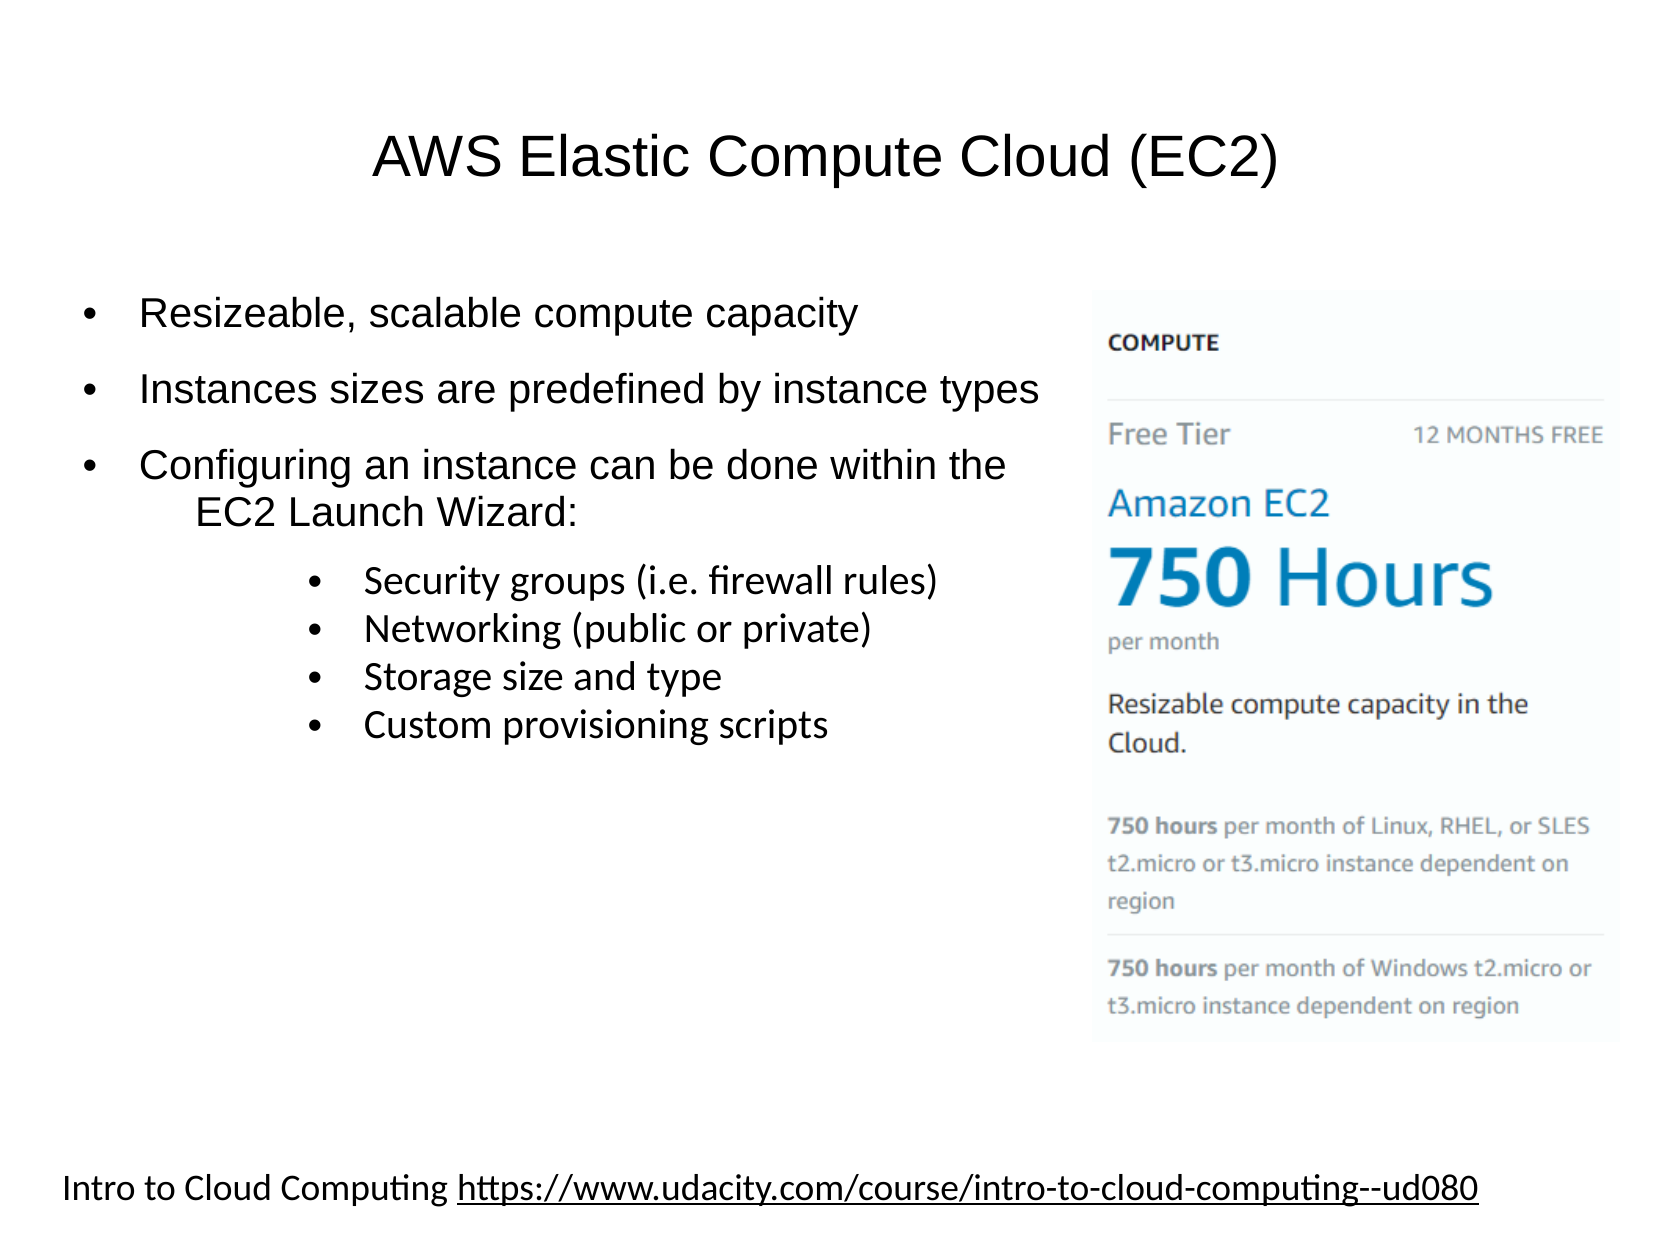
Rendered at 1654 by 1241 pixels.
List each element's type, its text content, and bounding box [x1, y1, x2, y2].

list Resizeable, scalable compute capacity Instances sizes are predefined by instance types Configuring an instance can be done within the EC2 Launch Wizard: Security groups (i.e. firewall rules) Networking (public or private) Storage size and type Custom provisioning scripts [82, 290, 1092, 1010]
title AWS Elastic Compute Cloud (EC2) [82, 49, 1571, 257]
picture [1092, 290, 1620, 1042]
text_box Intro to Cloud Computing https://www.udacity.com/course/intro-to-cloud-computing--ud080 [47, 1164, 1620, 1241]
